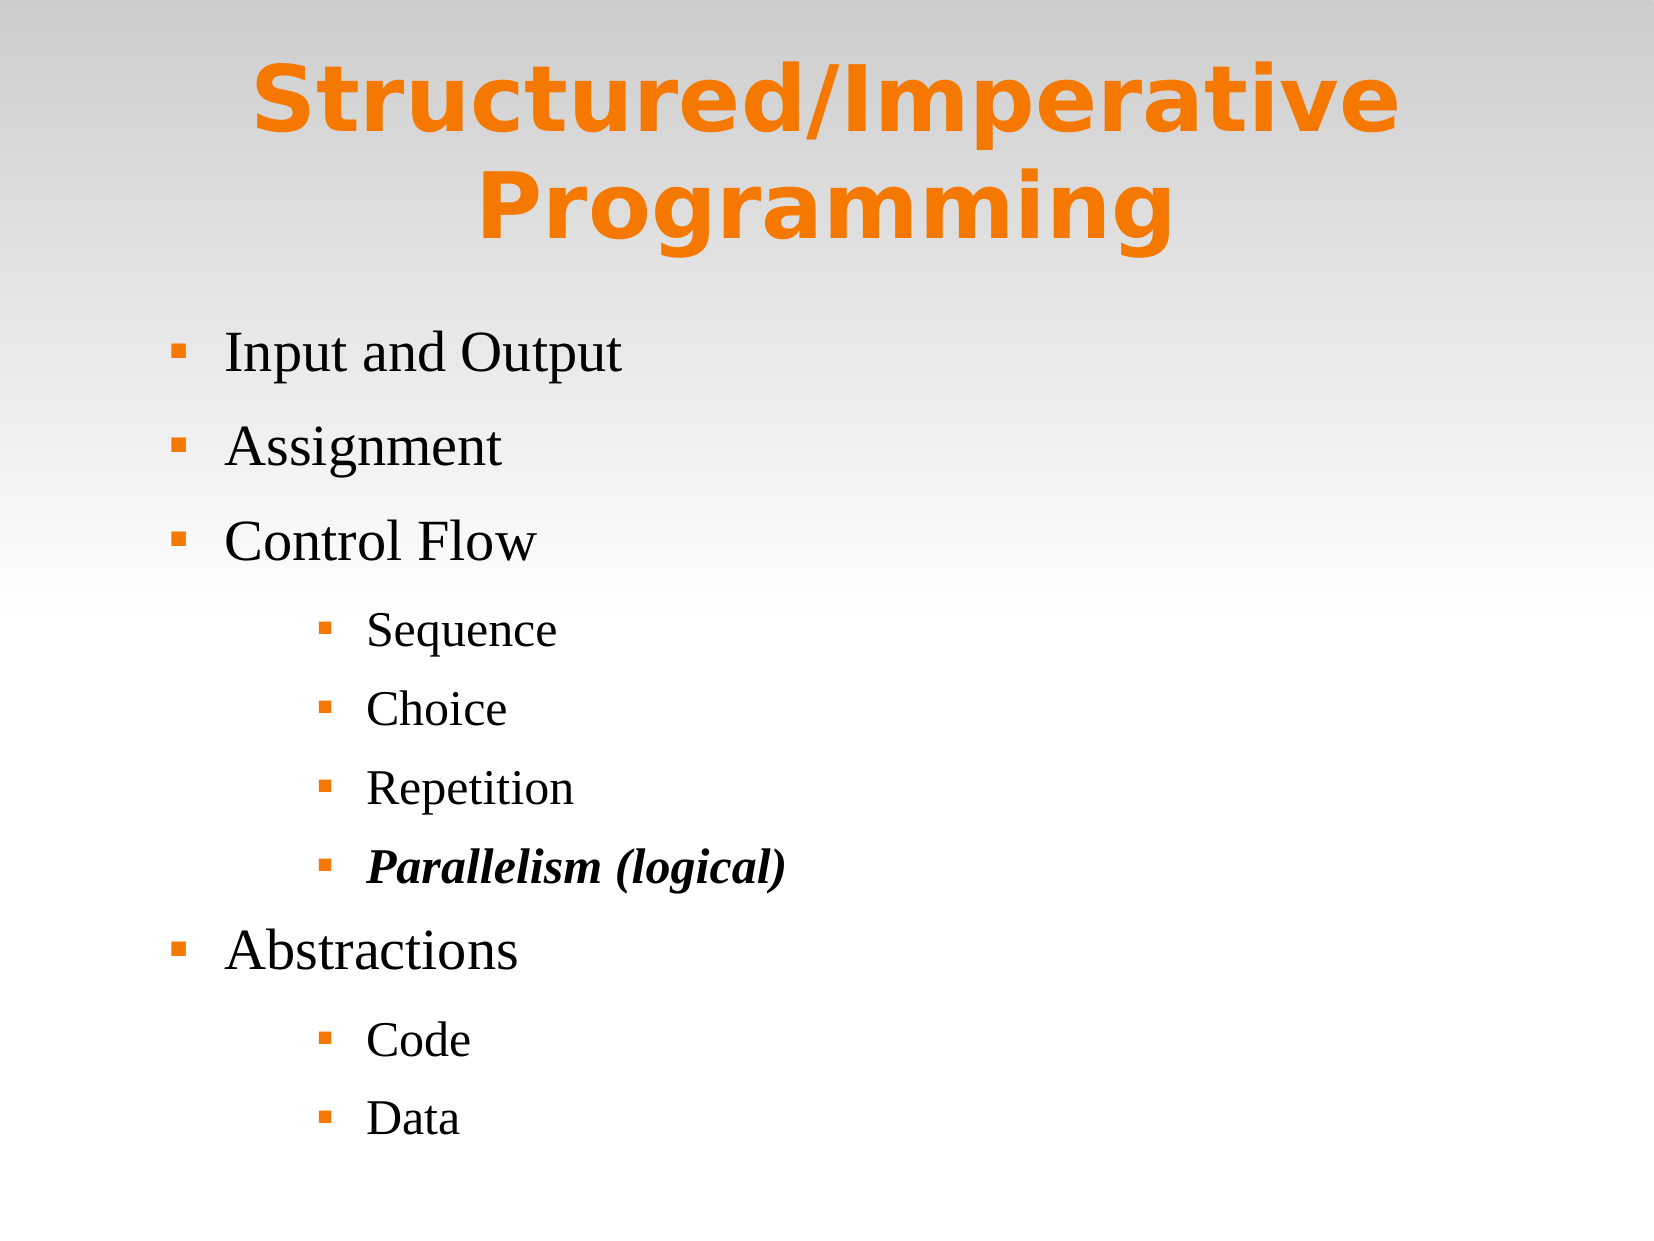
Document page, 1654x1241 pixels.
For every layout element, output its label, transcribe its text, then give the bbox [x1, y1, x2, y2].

title Structured/Imperative Programming [82, 45, 1571, 261]
list Input and Output Assignment Control Flow Sequence Choice Repetition Parallelism (logical) Abstractions Code Data [82, 319, 1571, 1241]
